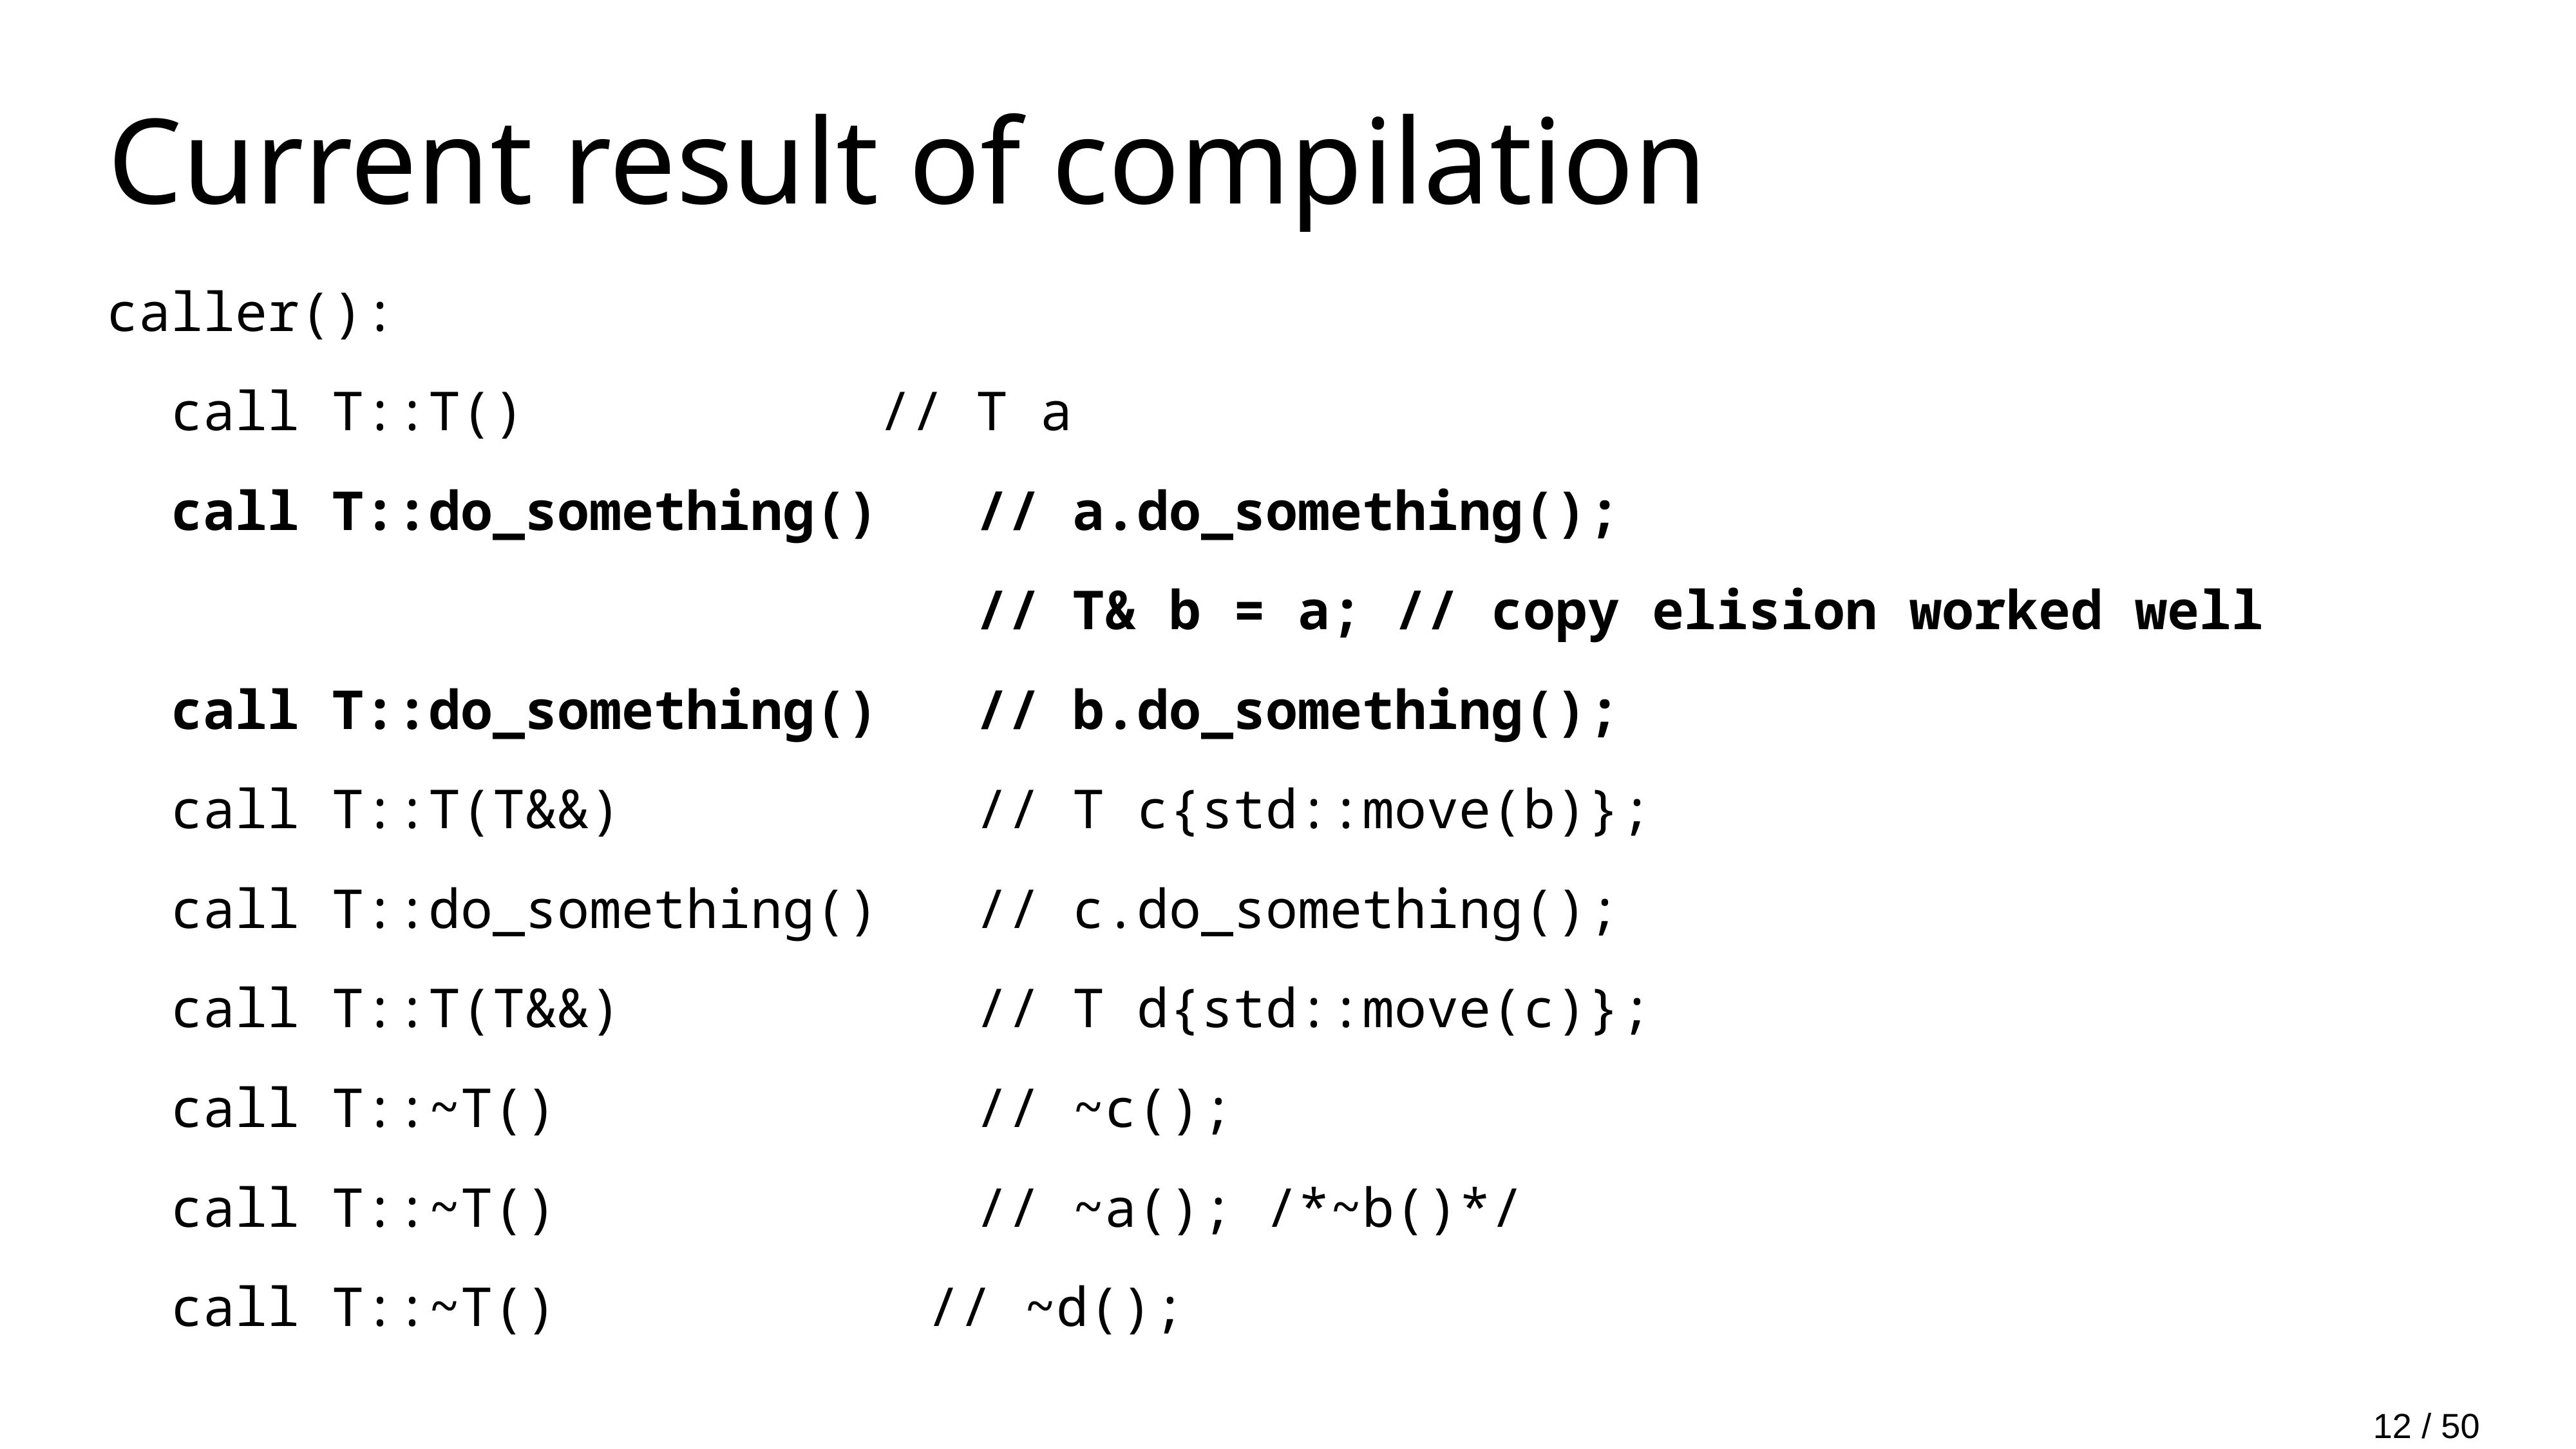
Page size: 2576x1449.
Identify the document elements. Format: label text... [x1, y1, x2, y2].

title Current result of compilation [108, 80, 2468, 211]
list caller(): call T::T() // T a call T::do_something() // a.do_something(); // T& b = a; // copy elision worked well call T::do_something() // b.do_something(); call T::T(T&&) // T c{std::move(b)}; call T::do_something() // c.do_something(); call T::T(T&&) // T d{std::move(c)}; call T::~T() // ~c(); call T::~T() // ~a(); /*~b()*/ call T::~T() // ~d(); [0, 211, 2576, 1366]
text_box <number> / 50 [2363, 1402, 2576, 1449]
